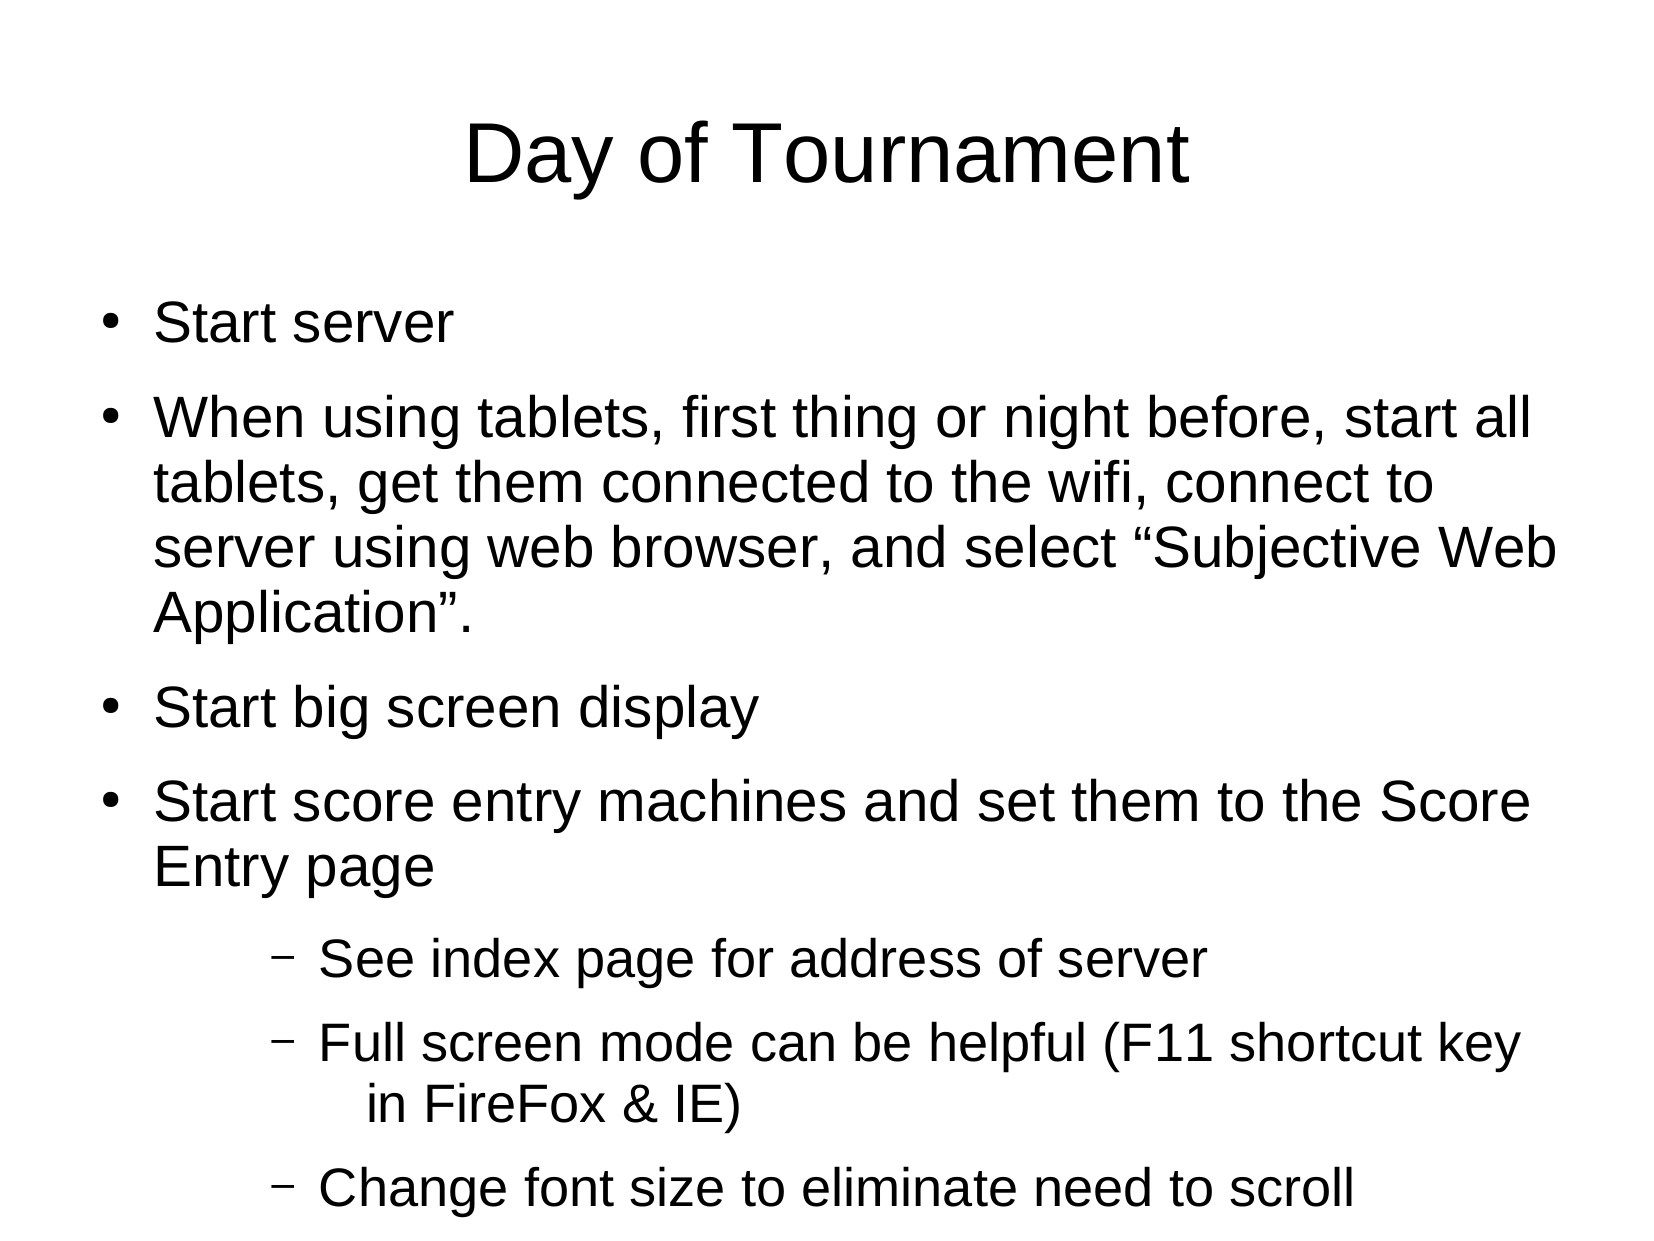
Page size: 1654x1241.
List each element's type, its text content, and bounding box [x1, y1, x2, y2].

list Start server When using tablets, first thing or night before, start all tablets, get them connected to the wifi, connect to server using web browser, and select “Subjective Web Application”. Start big screen display Start score entry machines and set them to the Score Entry page See index page for address of server Full screen mode can be helpful (F11 shortcut key in FireFox & IE) Change font size to eliminate need to scroll [82, 290, 1571, 1218]
title Day of Tournament [82, 49, 1571, 257]
